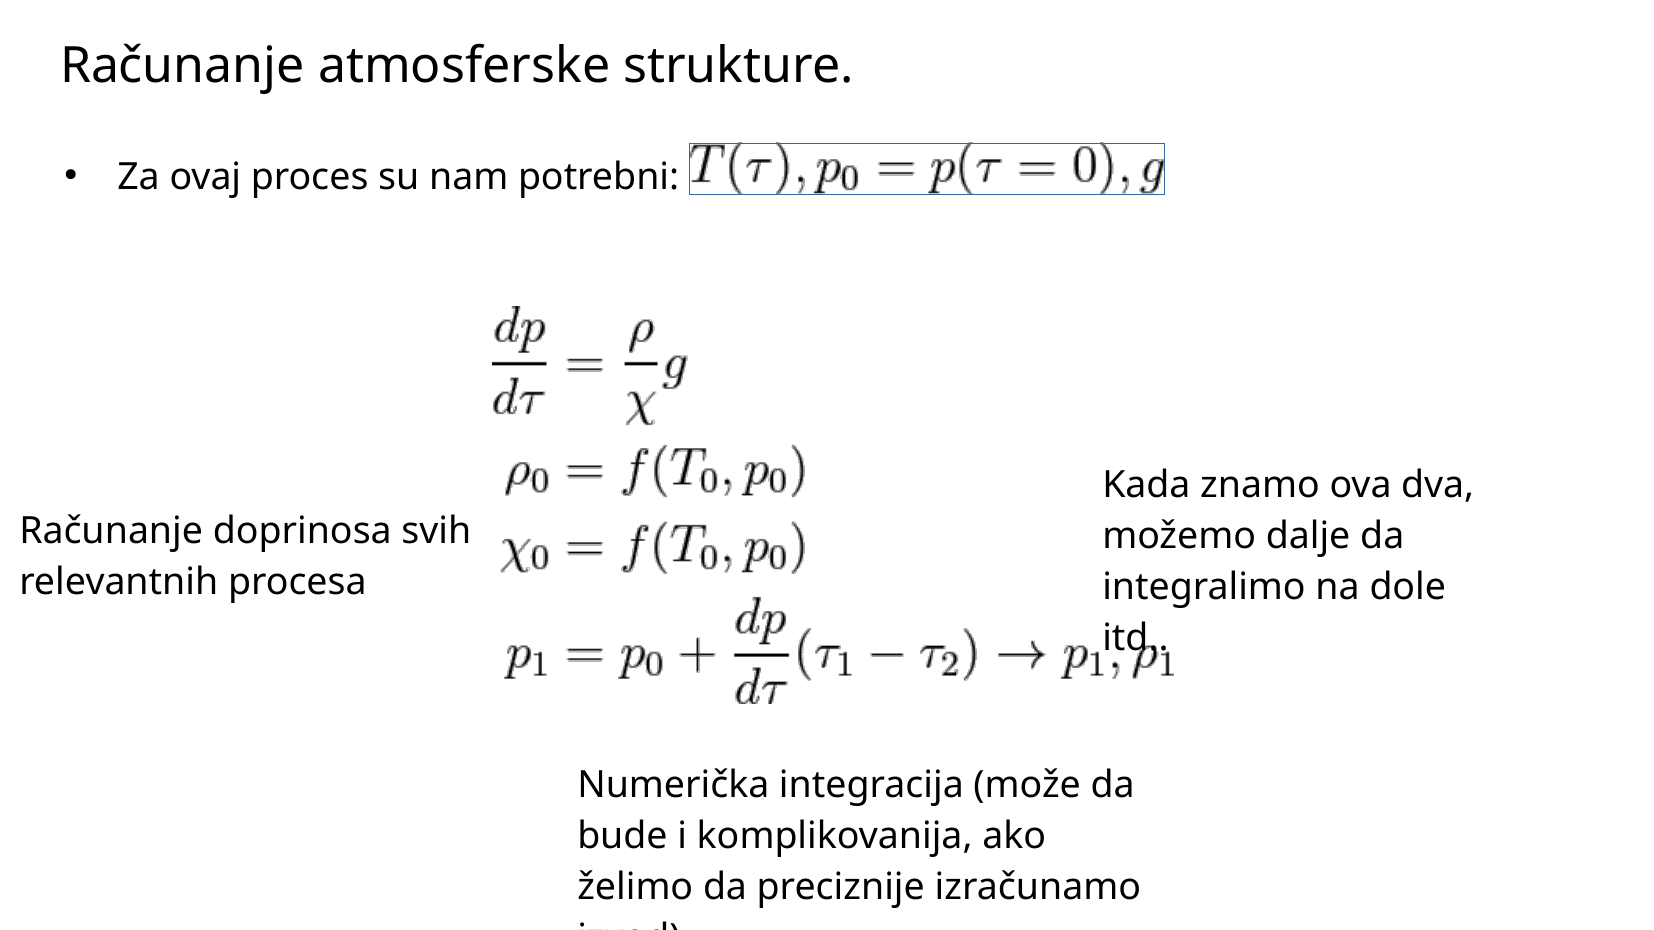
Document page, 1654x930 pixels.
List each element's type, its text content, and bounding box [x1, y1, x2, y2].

text_box Numerička integracija (može da bude i komplikovanija, ako želimo da preciznije izračunamo izvod) [562, 750, 1163, 901]
title Računanje atmosferske strukture. [59, 13, 1648, 113]
picture [689, 142, 1165, 195]
picture [1131, 643, 1141, 648]
picture [492, 306, 1174, 704]
text_box Kada znamo ova dva, možemo dalje da integralimo na dole itd.. [1087, 449, 1501, 643]
list Za ovaj proces su nam potrebni: [46, 149, 1636, 880]
text_box Računanje doprinosa svih relevantnih procesa [4, 496, 493, 601]
